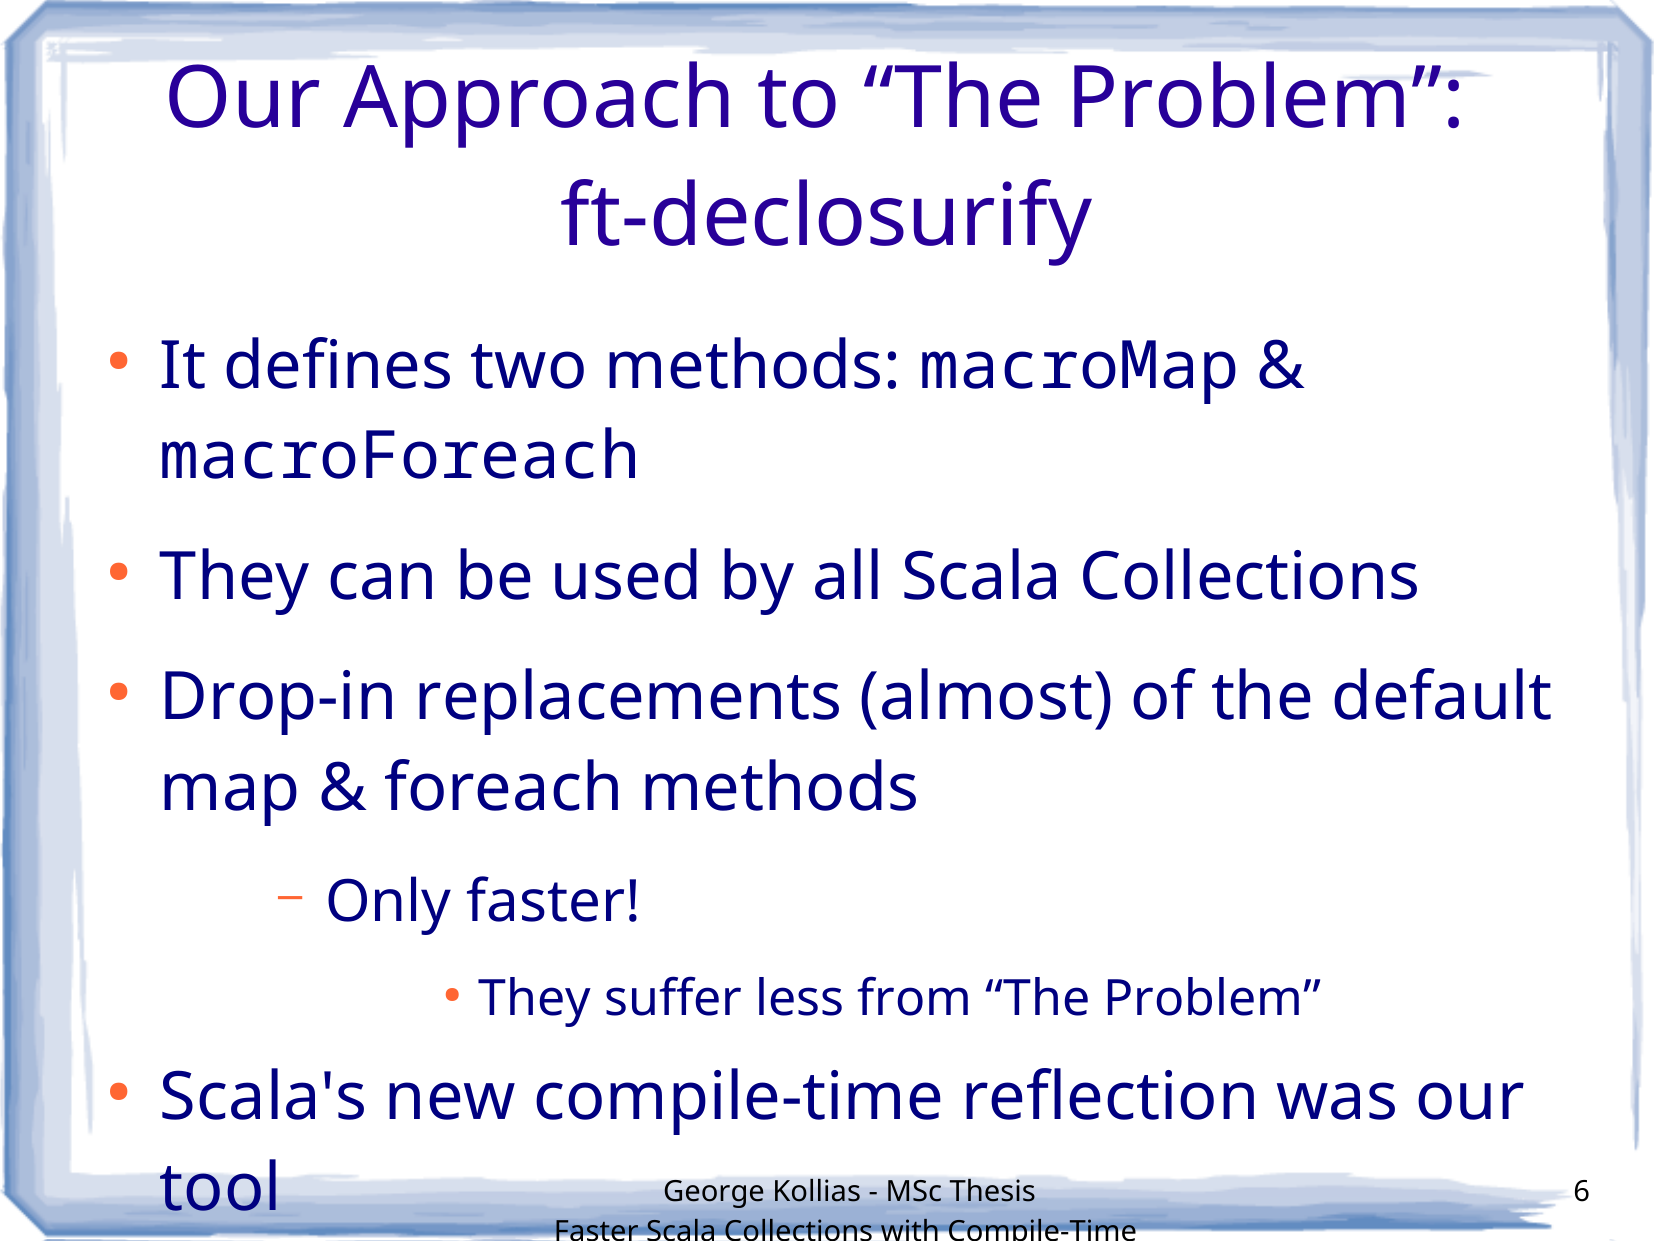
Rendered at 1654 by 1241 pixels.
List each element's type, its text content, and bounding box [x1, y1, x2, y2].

picture [779, 1227, 787, 1232]
picture [1108, 1227, 1115, 1241]
picture [926, 1227, 934, 1241]
picture [0, 0, 1654, 1241]
picture [746, 1227, 755, 1239]
picture [969, 1227, 978, 1239]
picture [988, 1227, 995, 1241]
picture [1124, 1227, 1132, 1232]
picture [680, 1233, 687, 1239]
picture [827, 1227, 836, 1239]
picture [998, 1227, 1005, 1241]
picture [614, 1227, 622, 1232]
picture [1047, 1227, 1055, 1232]
picture [888, 1228, 895, 1241]
picture [846, 1227, 854, 1241]
picture [1098, 1227, 1105, 1241]
picture [573, 1233, 580, 1239]
picture [704, 1233, 711, 1239]
list It defines two methods: macroMap & macroForeach They can be used by all Scala Collections Drop-in replacements (almost) of the default map & foreach methods Only faster! They suffer less from “The Problem” Scala's new compile-time reflection was our tool [89, 316, 1578, 1118]
title Our Approach to “The Problem”: ft-declosurify [82, 49, 1571, 257]
picture [1015, 1227, 1024, 1239]
